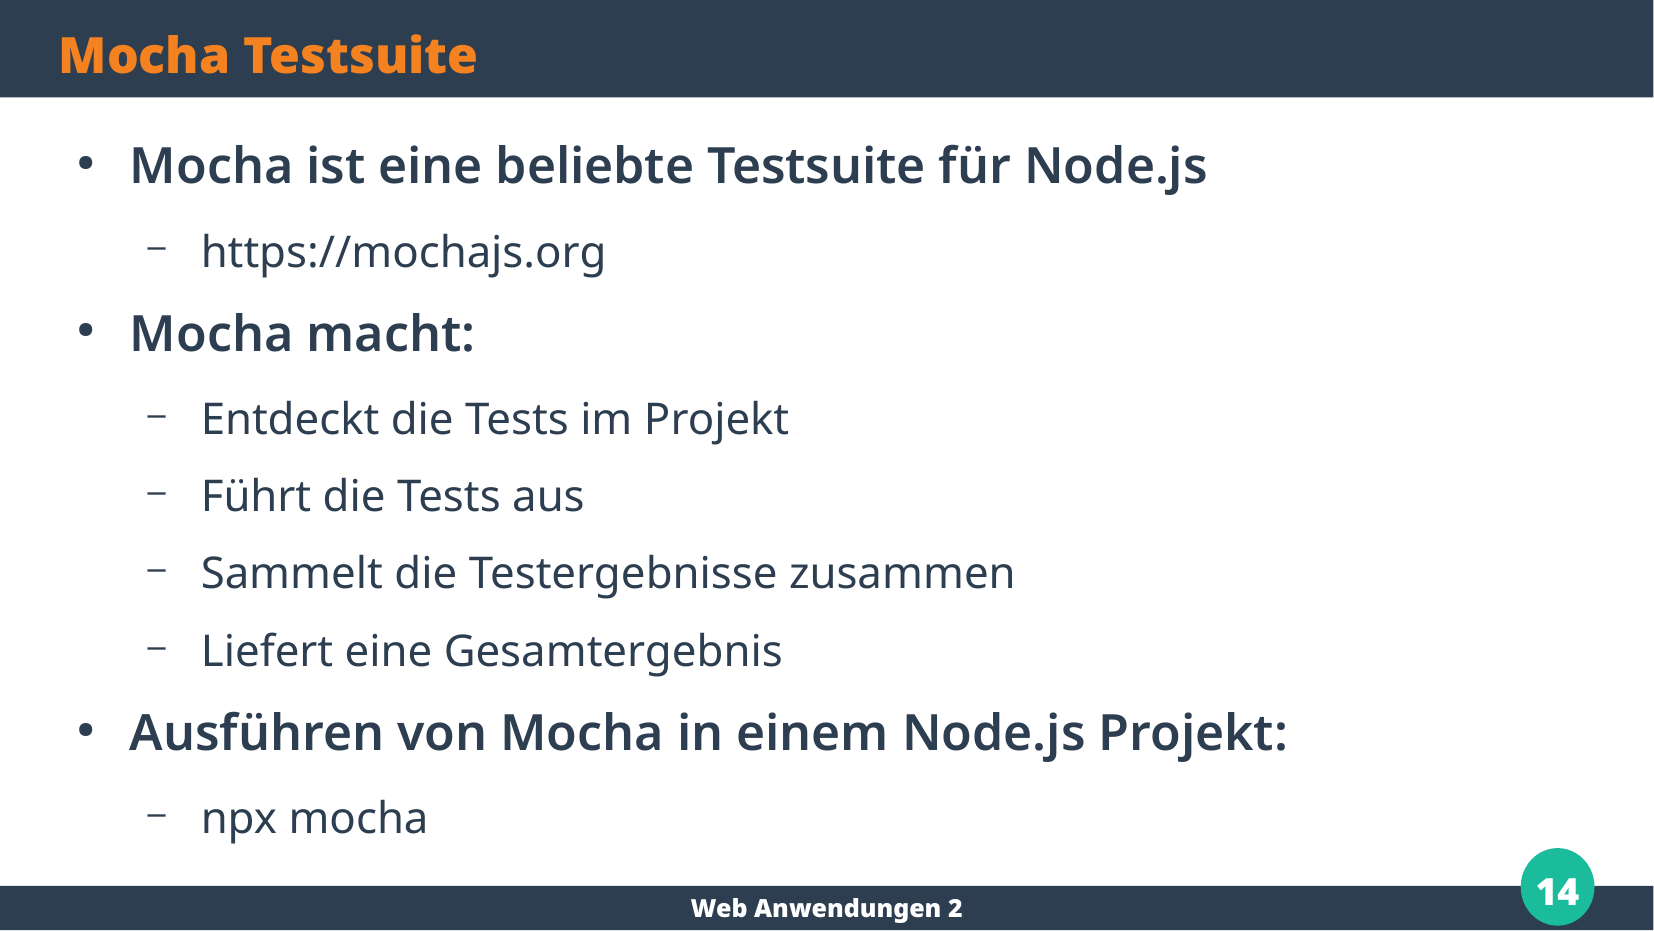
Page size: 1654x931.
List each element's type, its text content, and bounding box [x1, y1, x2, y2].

title Mocha Testsuite [59, 8, 1595, 89]
list Mocha ist eine beliebte Testsuite für Node.js https://mochajs.org Mocha macht: Entdeckt die Tests im Projekt Führt die Tests aus Sammelt die Testergebnisse zusammen Liefert eine Gesamtergebnis Ausführen von Mocha in einem Node.js Projekt: npx mocha [59, 129, 1595, 864]
